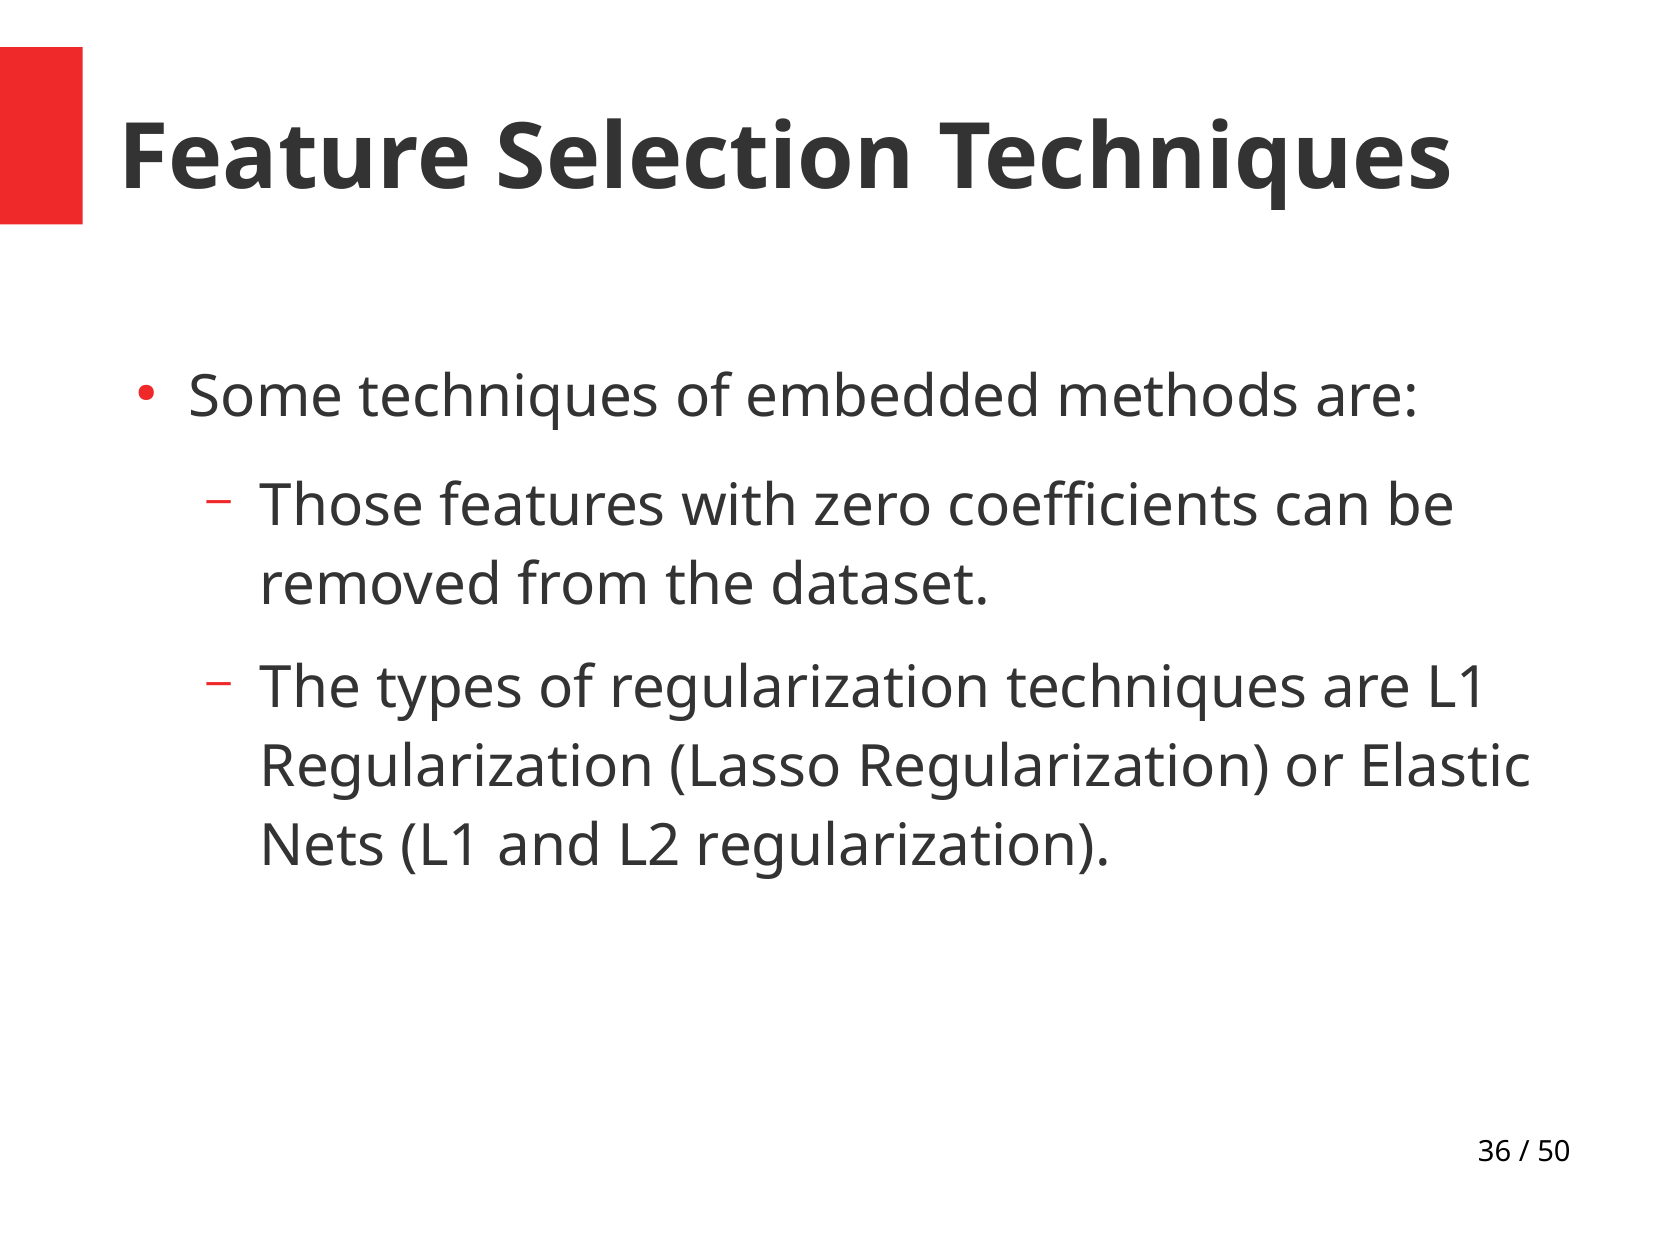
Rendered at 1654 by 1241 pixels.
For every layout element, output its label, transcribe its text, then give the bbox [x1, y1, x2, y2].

title Feature Selection Techniques [118, 49, 1571, 257]
list Some techniques of embedded methods are: Those features with zero coefficients can be removed from the dataset. The types of regularization techniques are L1 Regularization (Lasso Regularization) or Elastic Nets (L1 and L2 regularization). [118, 354, 1536, 1074]
